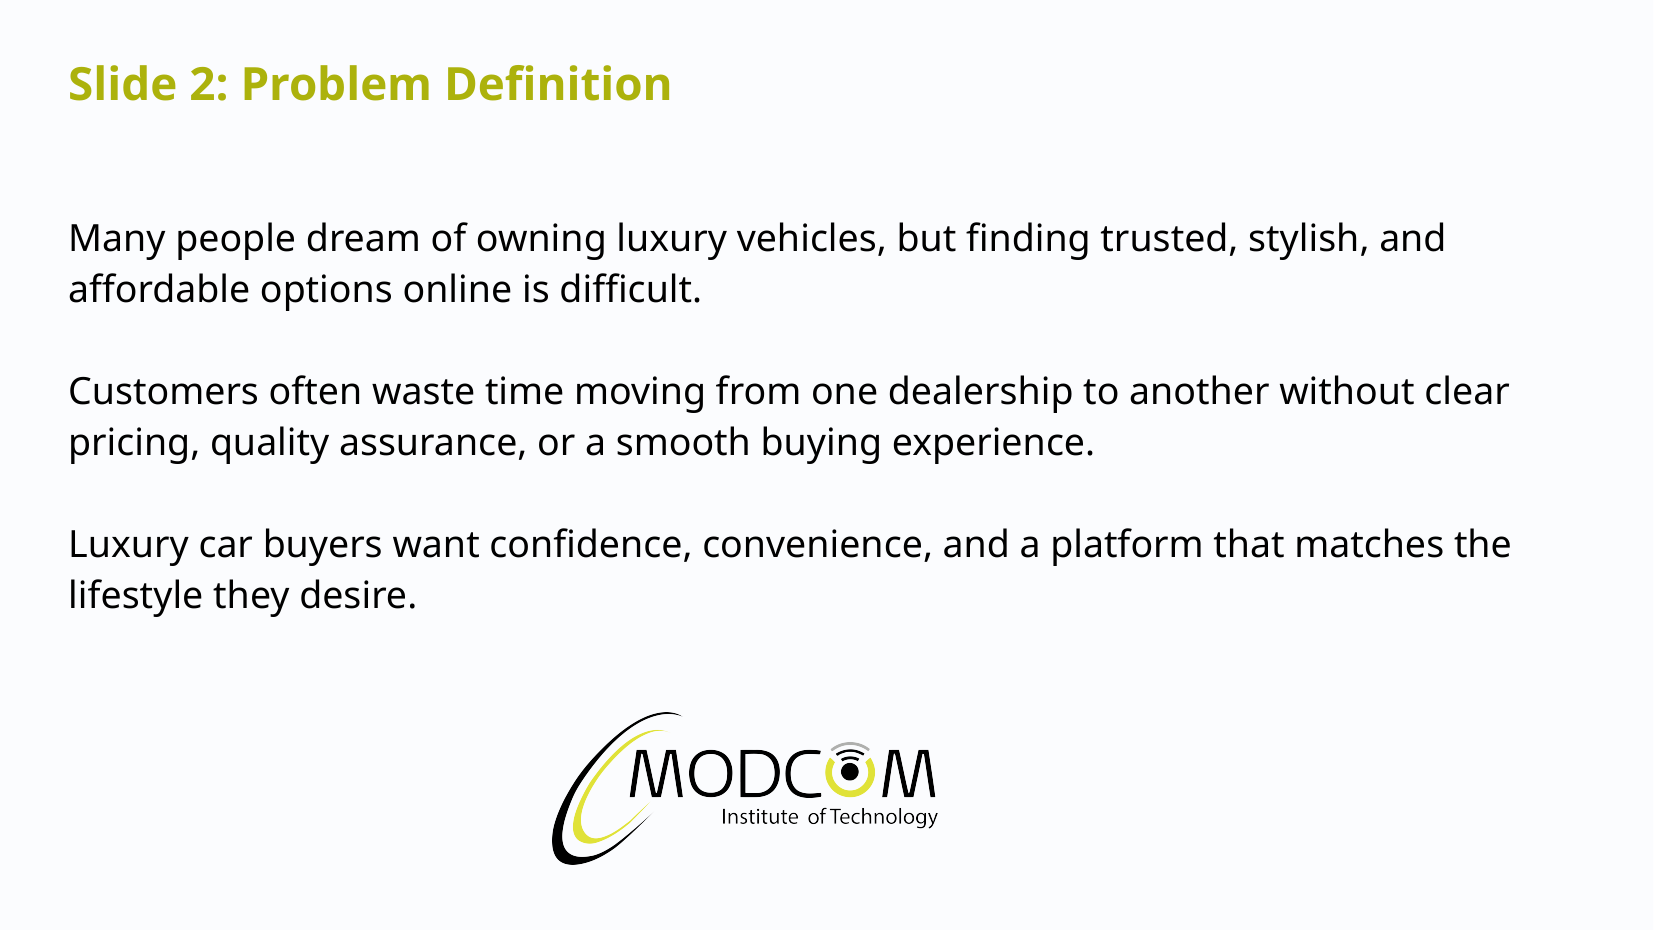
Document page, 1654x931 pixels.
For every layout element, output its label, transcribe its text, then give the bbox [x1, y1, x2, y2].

picture [552, 712, 938, 865]
text_box Many people dream of owning luxury vehicles, but finding trusted, stylish, and affordable options online is difficult. Customers often waste time moving from one dealership to another without clear pricing, quality assurance, or a smooth buying experience. Luxury car buyers want confidence, convenience, and a platform that matches the lifestyle they desire. [53, 101, 1559, 901]
text_box Slide 2: Problem Definition [53, 44, 877, 219]
